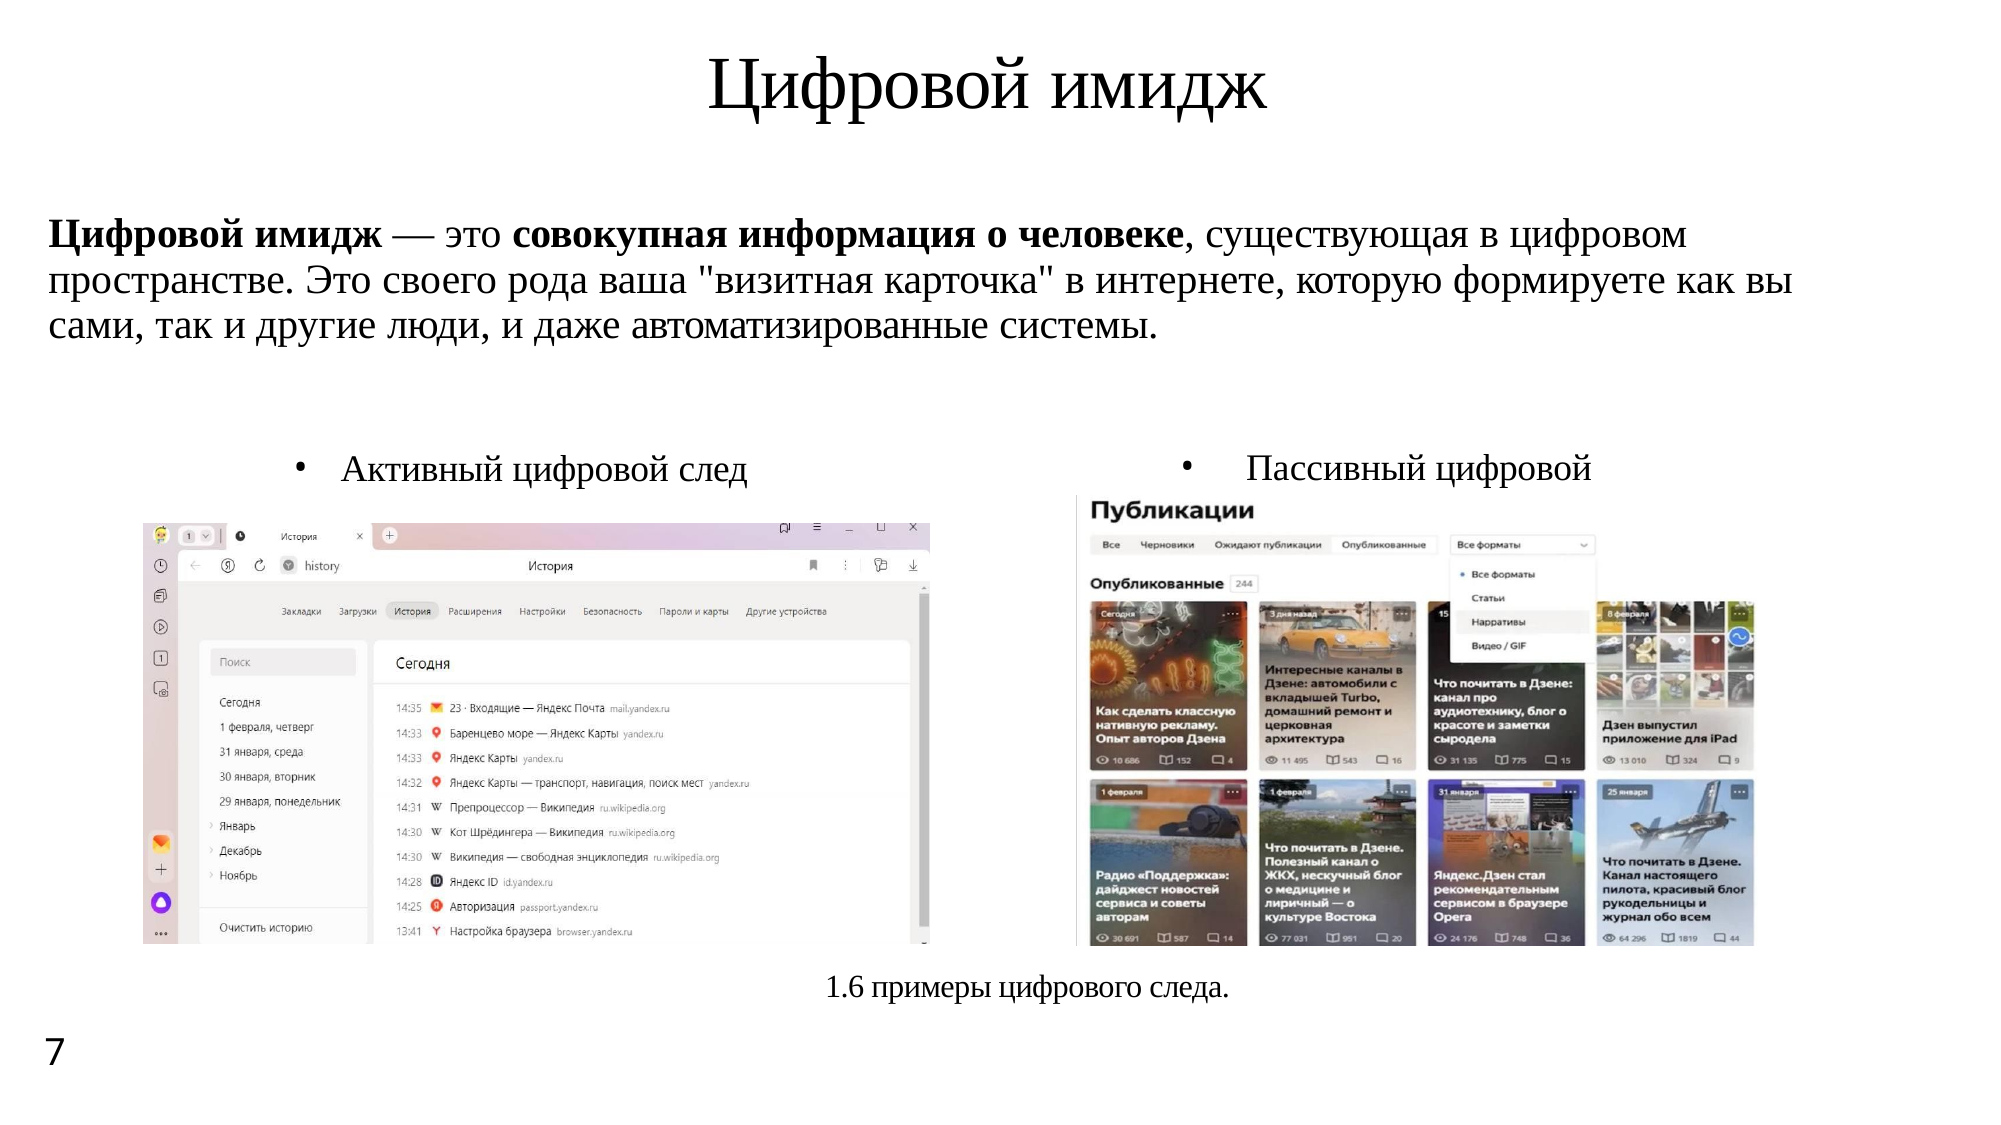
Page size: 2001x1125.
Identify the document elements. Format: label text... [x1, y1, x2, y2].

text_box Активный цифровой след [291, 441, 751, 489]
text_box 1.6 примеры цифрового следа. [822, 962, 1241, 1004]
slide_number 7 [38, 1028, 74, 1076]
picture [143, 523, 930, 944]
text_box Цифровой имидж — это совокупная информация о человеке, существующая в цифровом пространстве. Это своего рода ваша "визитная карточка" в интернете, которую формируете как вы сами, так и другие люди, и даже автоматизированные системы. [46, 203, 1795, 349]
picture [1076, 495, 1758, 946]
text_box Пассивный цифровой [1178, 440, 1595, 488]
title Цифровой имидж [272, 31, 1613, 203]
